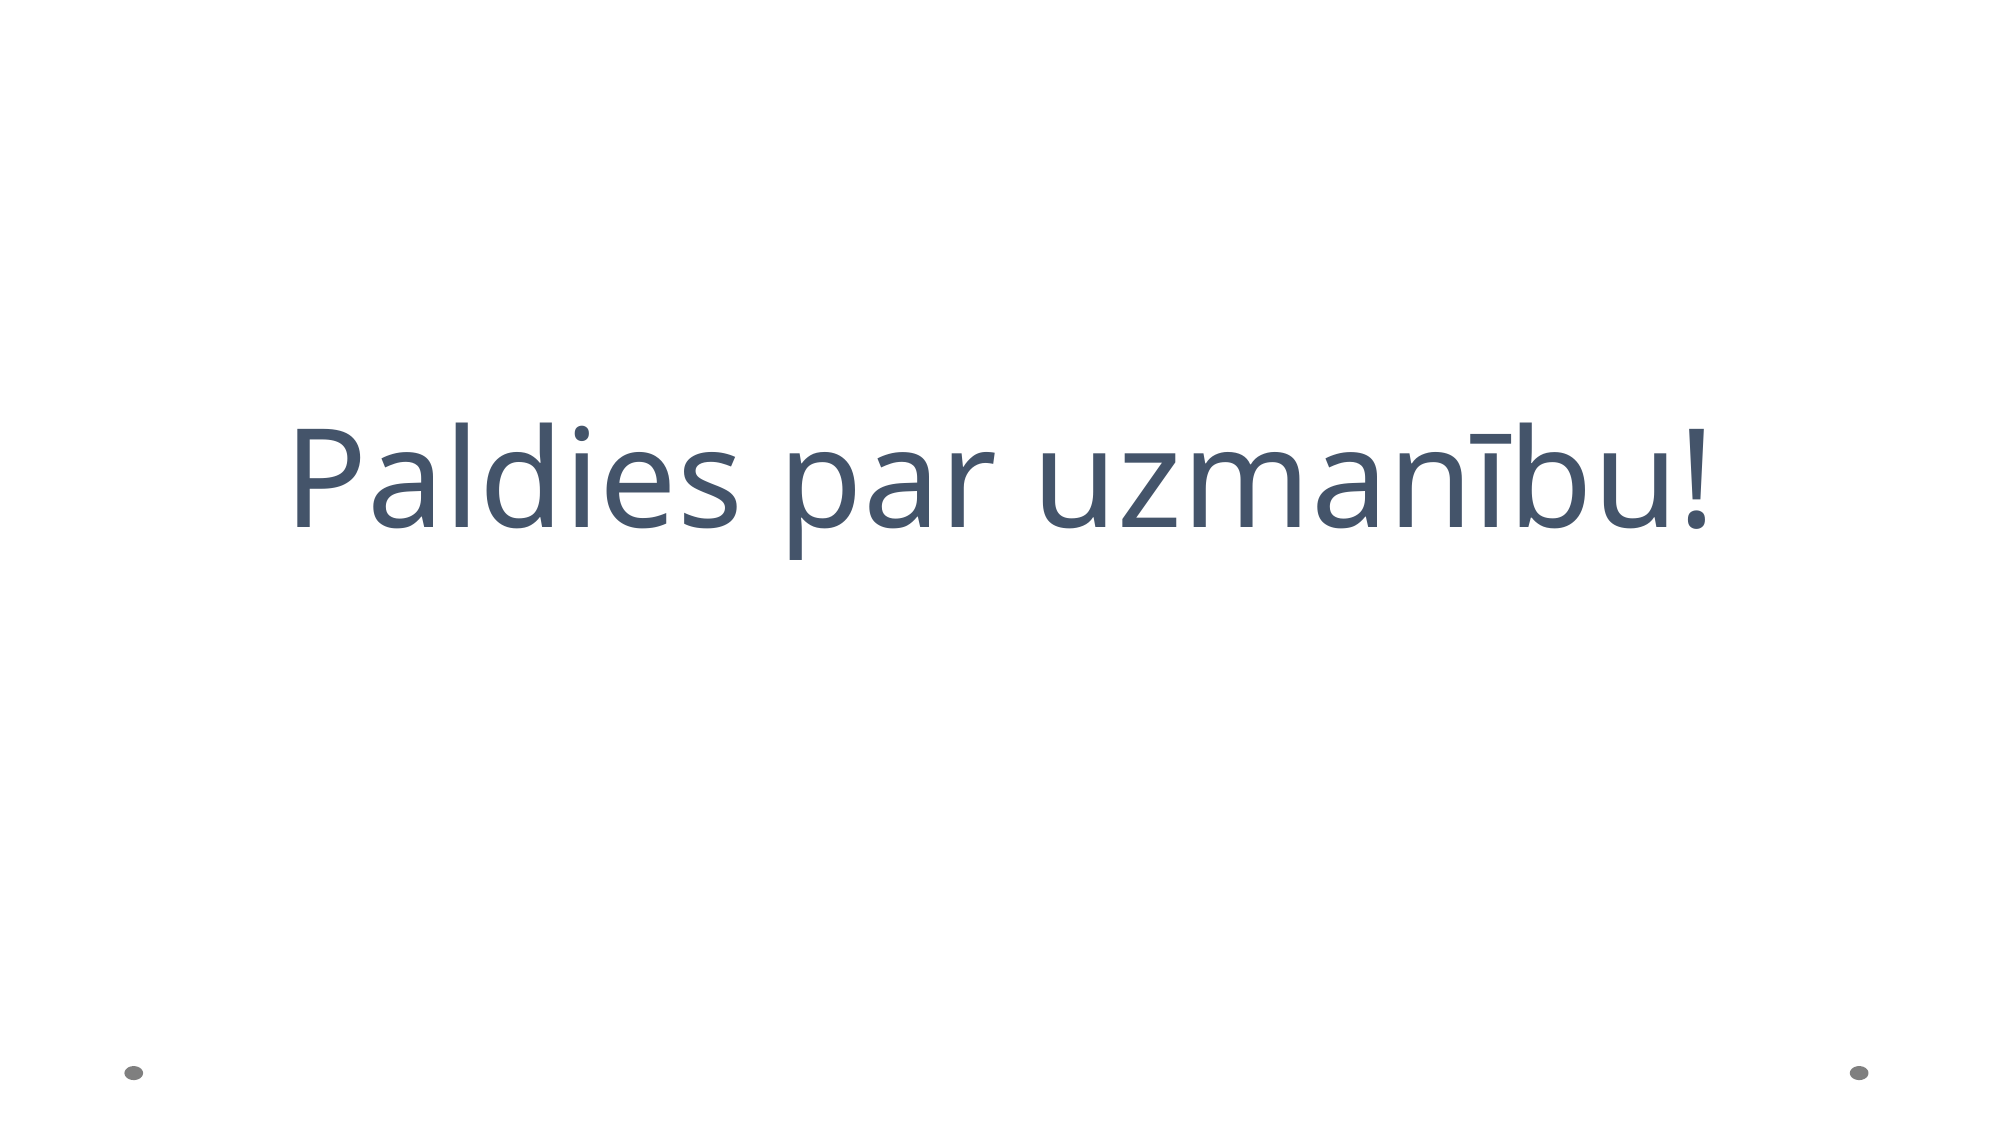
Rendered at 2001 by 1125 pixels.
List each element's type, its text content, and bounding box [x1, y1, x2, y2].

title Paldies par uzmanību! [99, 299, 1900, 563]
